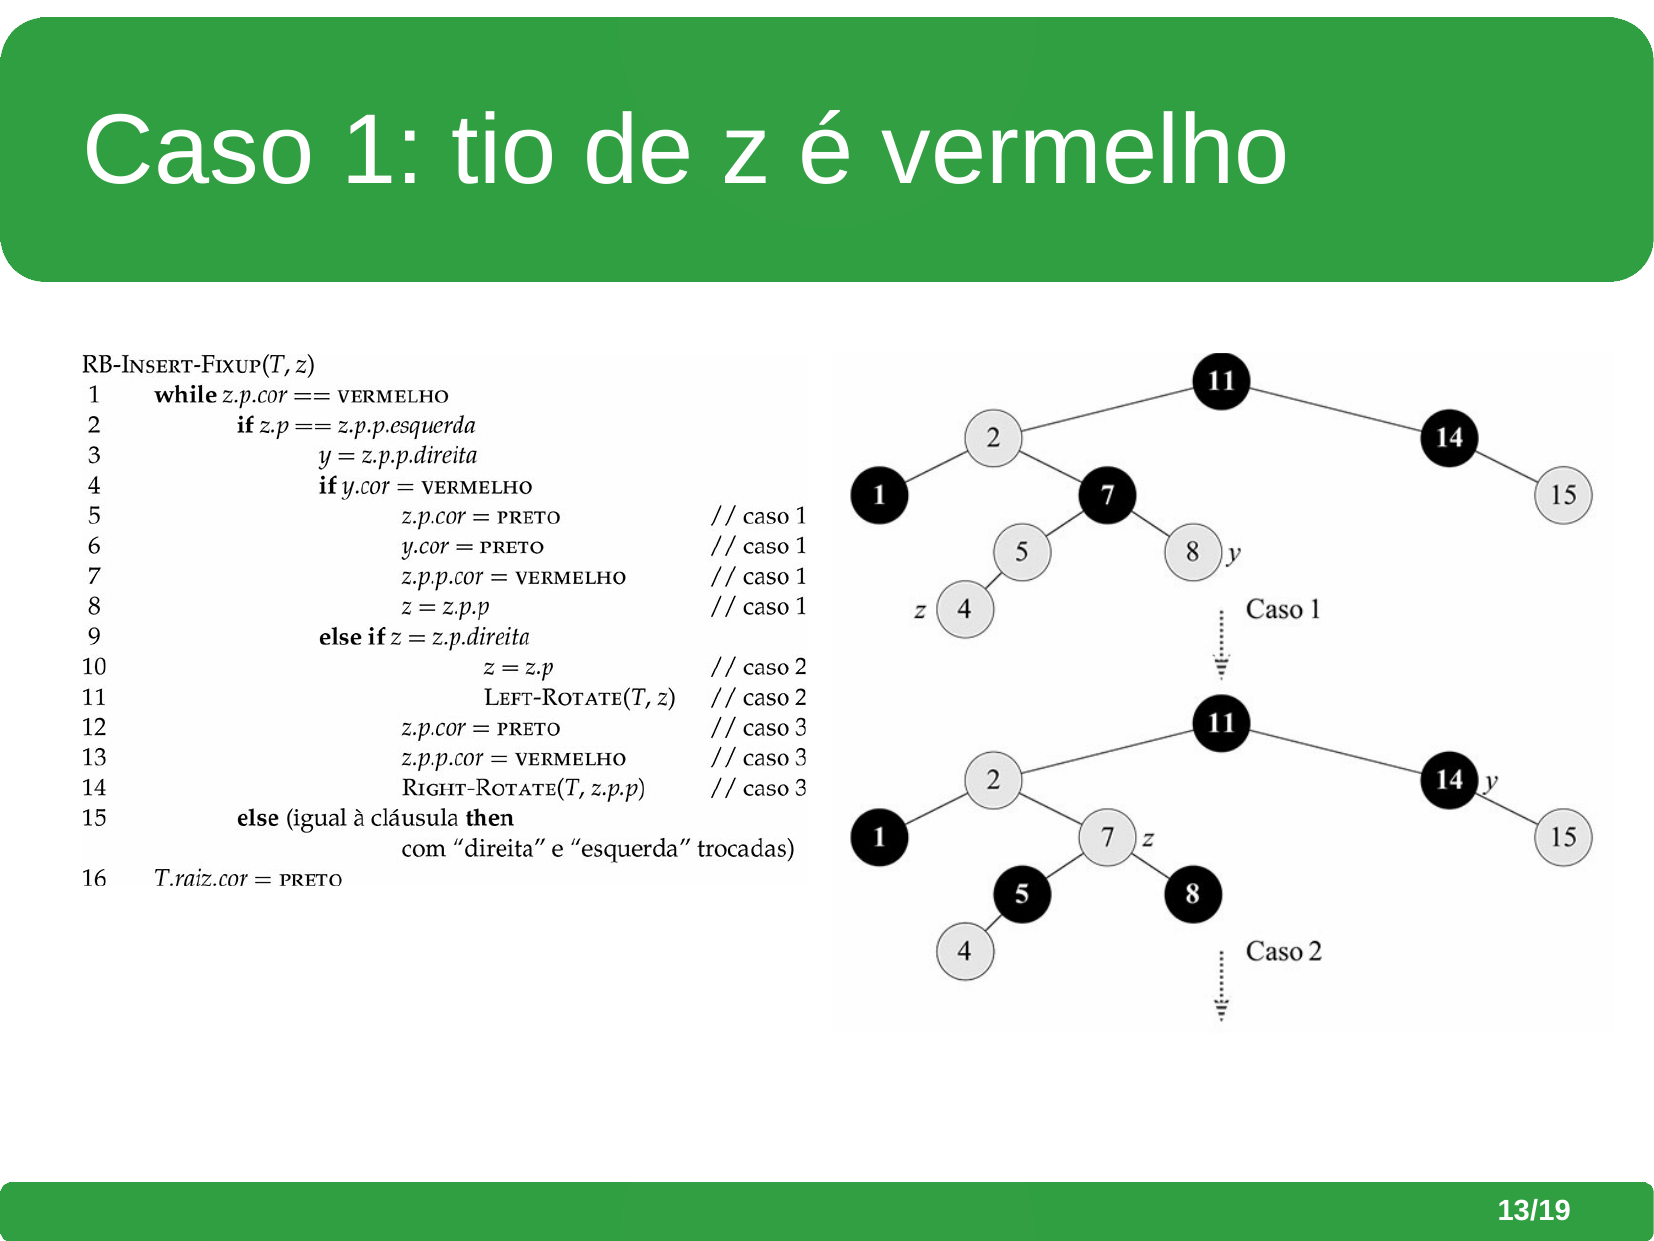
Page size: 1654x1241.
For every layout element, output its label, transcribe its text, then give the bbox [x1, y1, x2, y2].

picture [82, 354, 809, 886]
title Caso 1: tio de z é vermelho [82, 47, 1571, 252]
picture [831, 353, 1614, 1033]
